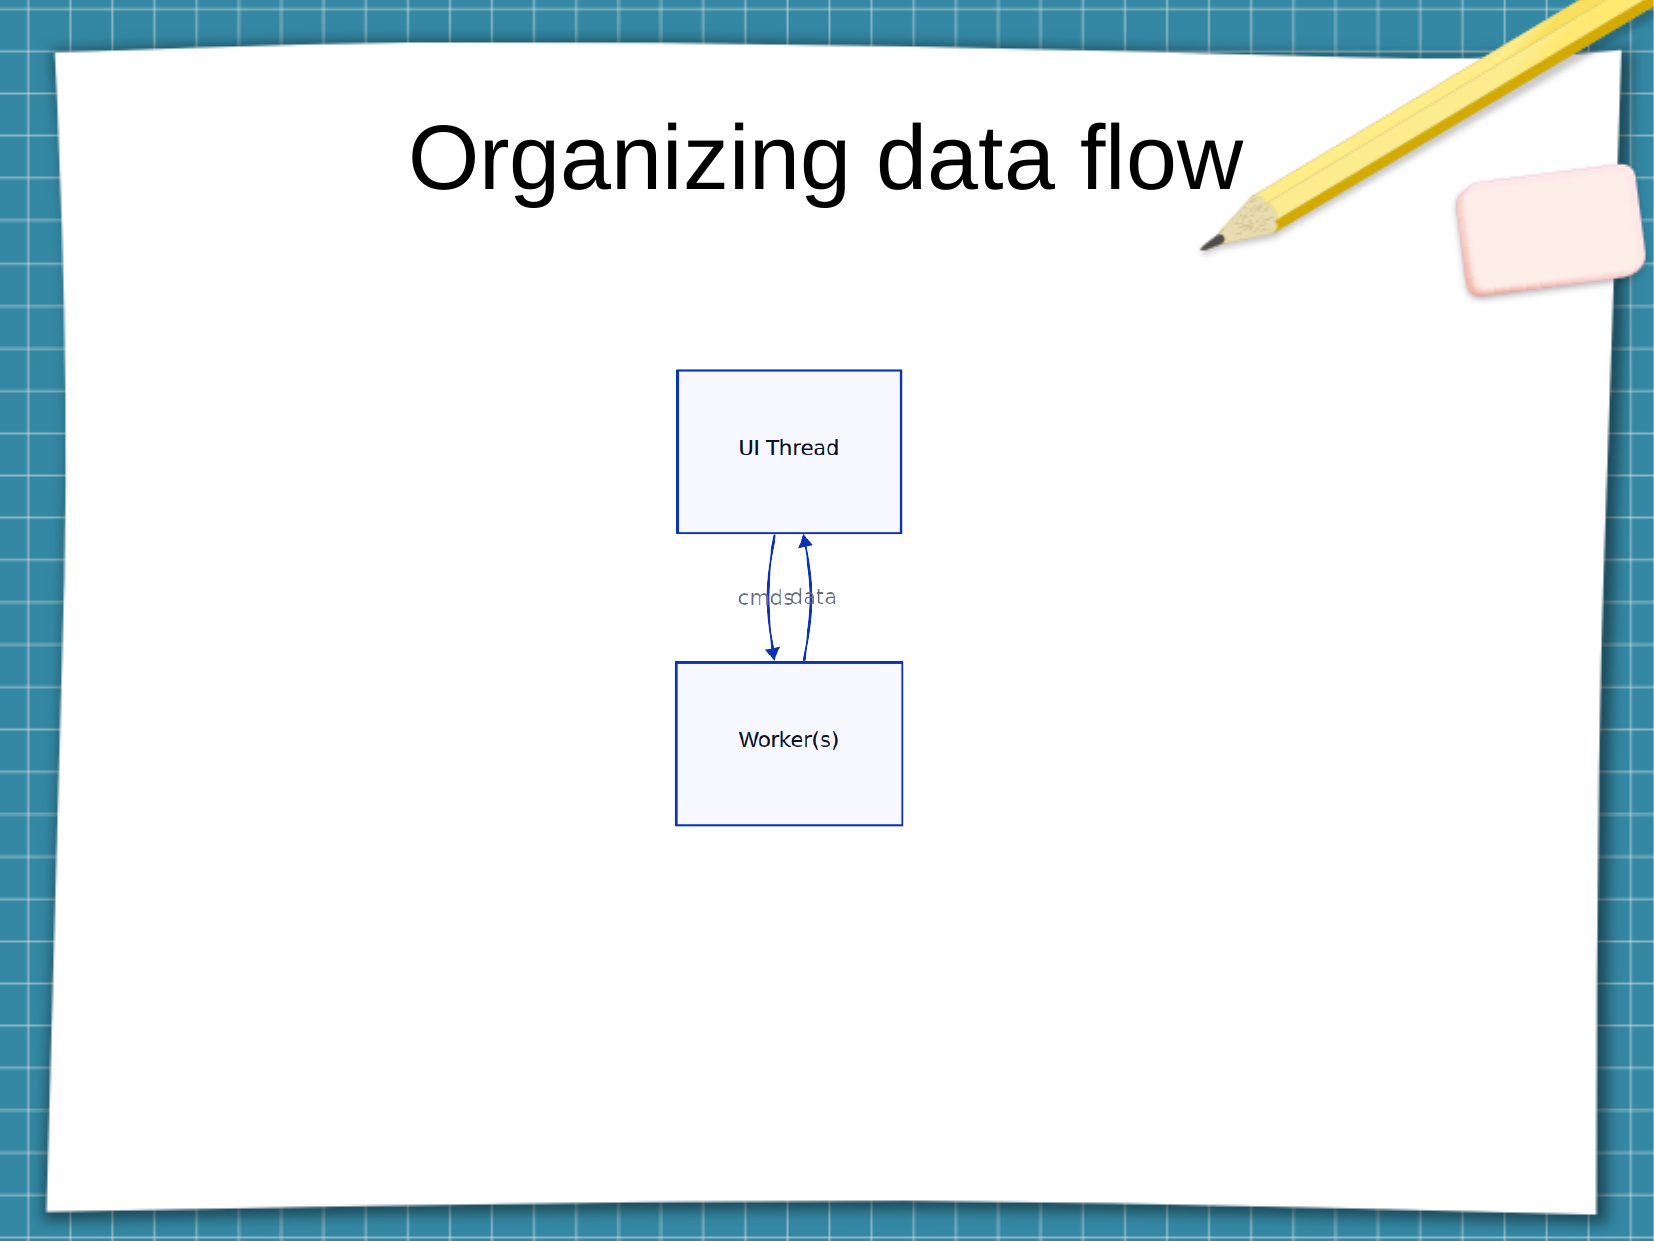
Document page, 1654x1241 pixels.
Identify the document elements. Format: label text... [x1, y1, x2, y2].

text_box Organizing data flow [82, 49, 1571, 257]
picture [0, 0, 1654, 1241]
